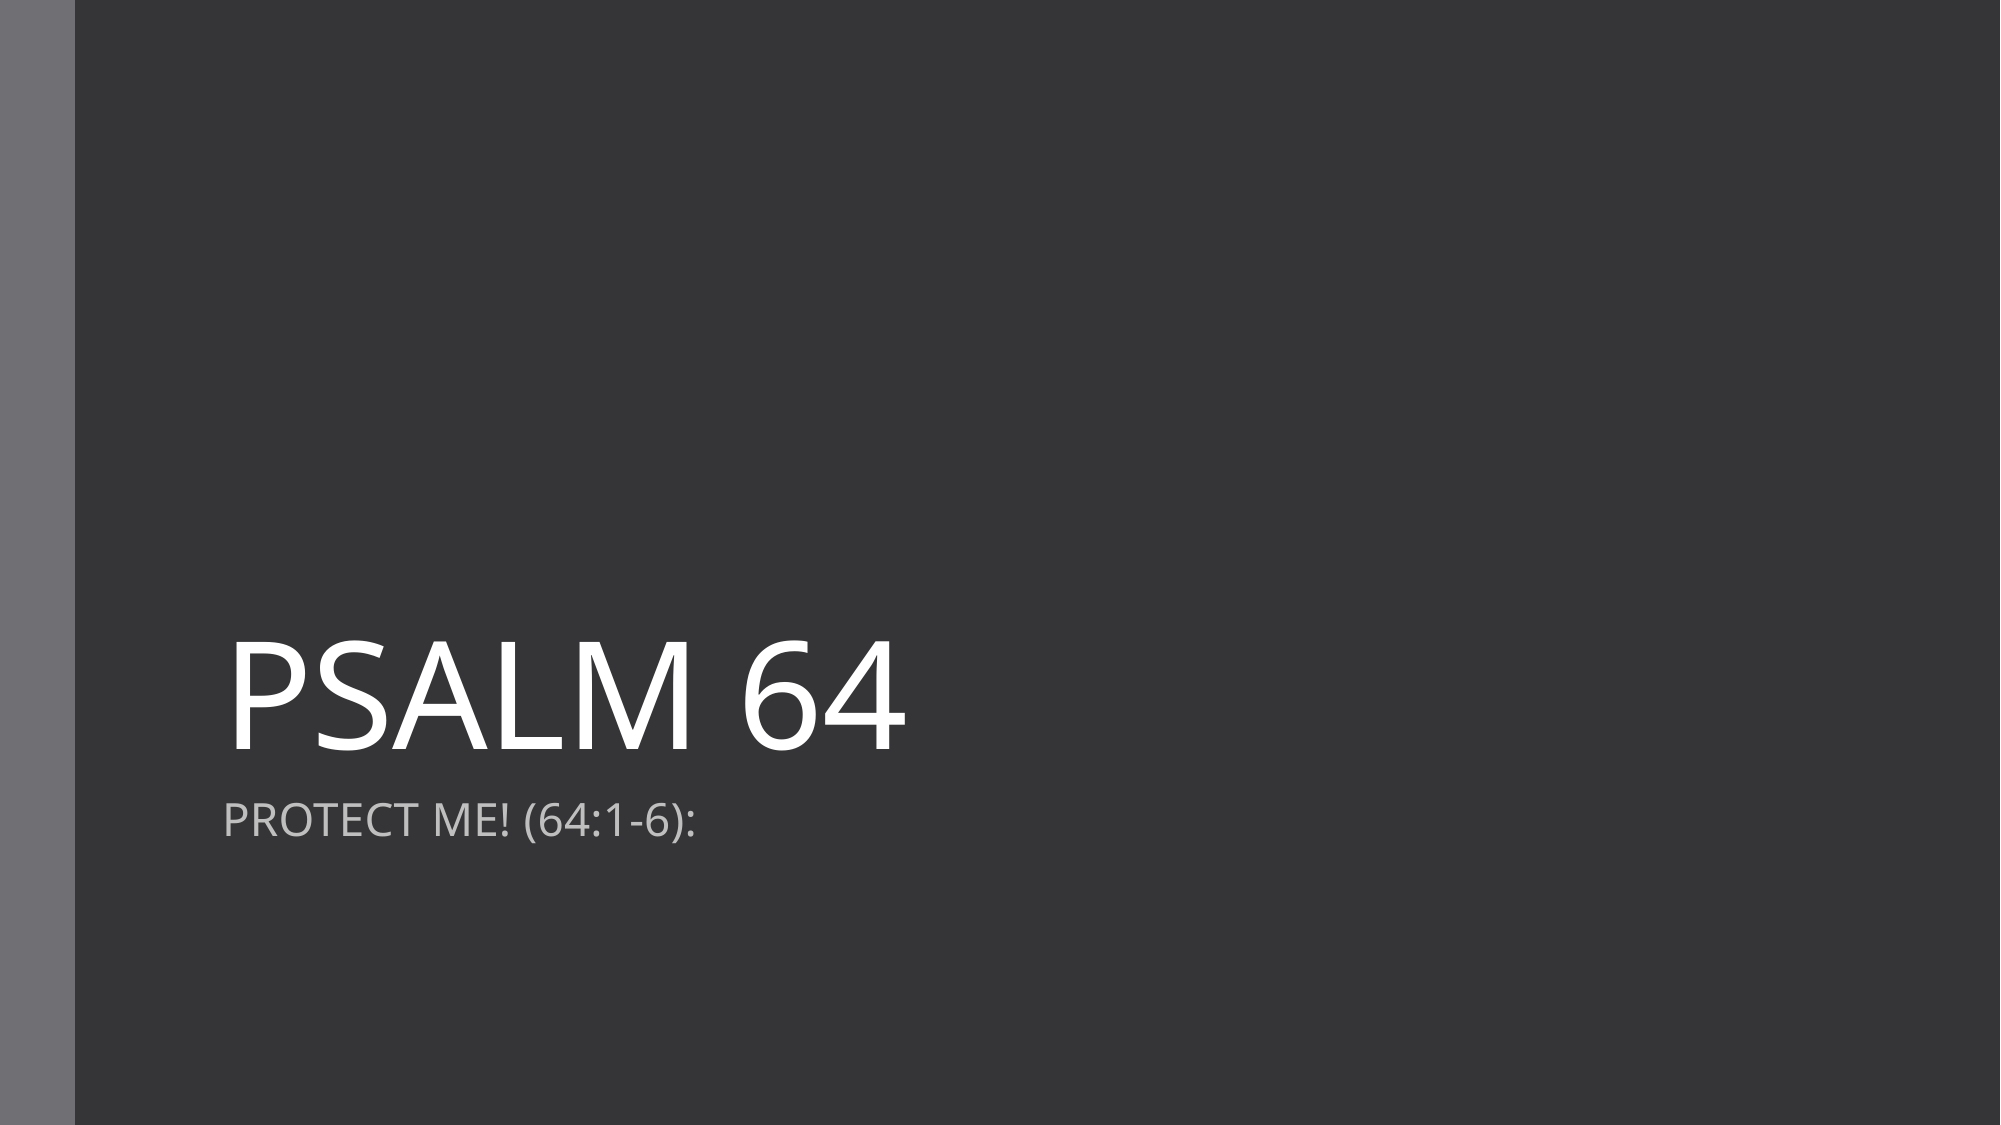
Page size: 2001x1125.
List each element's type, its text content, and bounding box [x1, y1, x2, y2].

title PSALM 64 [206, 124, 1752, 787]
subtitle PROTECT ME! (64:1-6): [206, 787, 1752, 1066]
